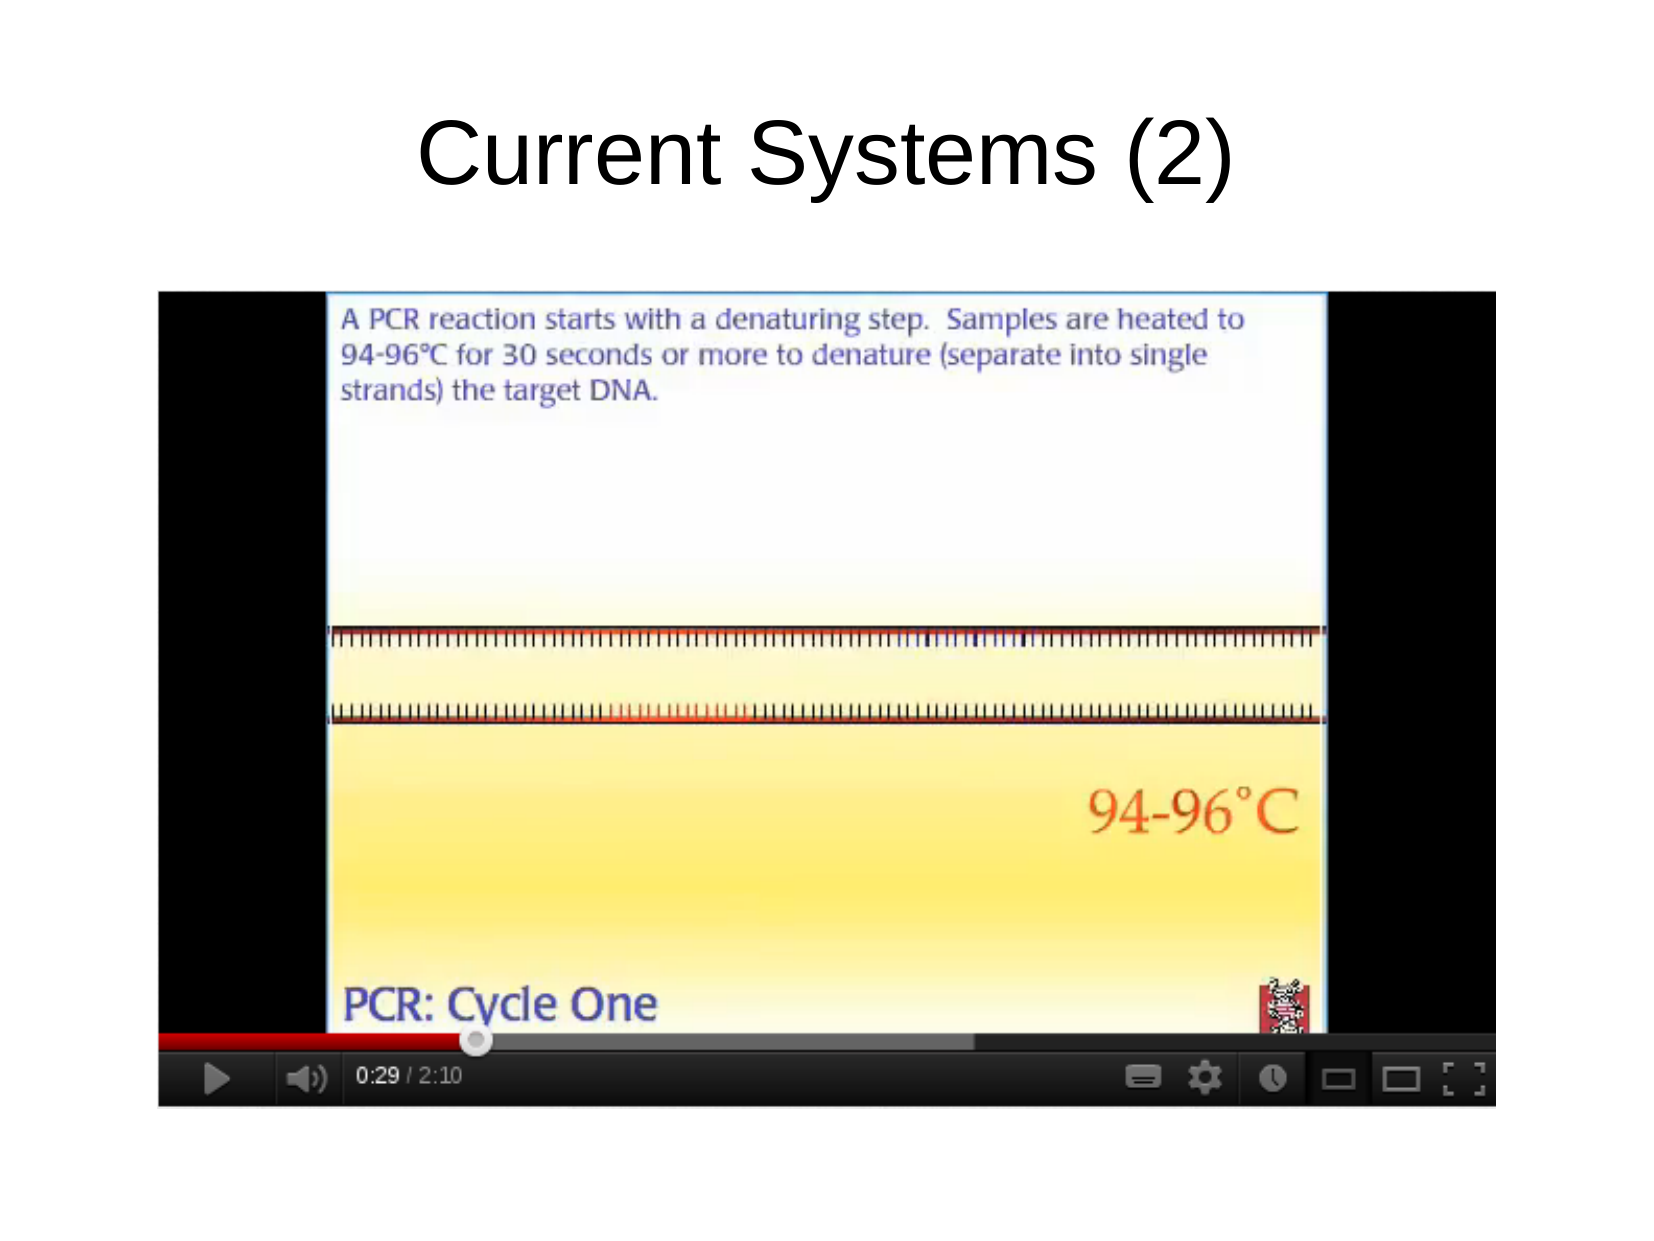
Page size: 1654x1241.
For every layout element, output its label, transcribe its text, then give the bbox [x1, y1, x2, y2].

picture [157, 290, 1496, 1109]
title Current Systems (2) [82, 49, 1571, 257]
